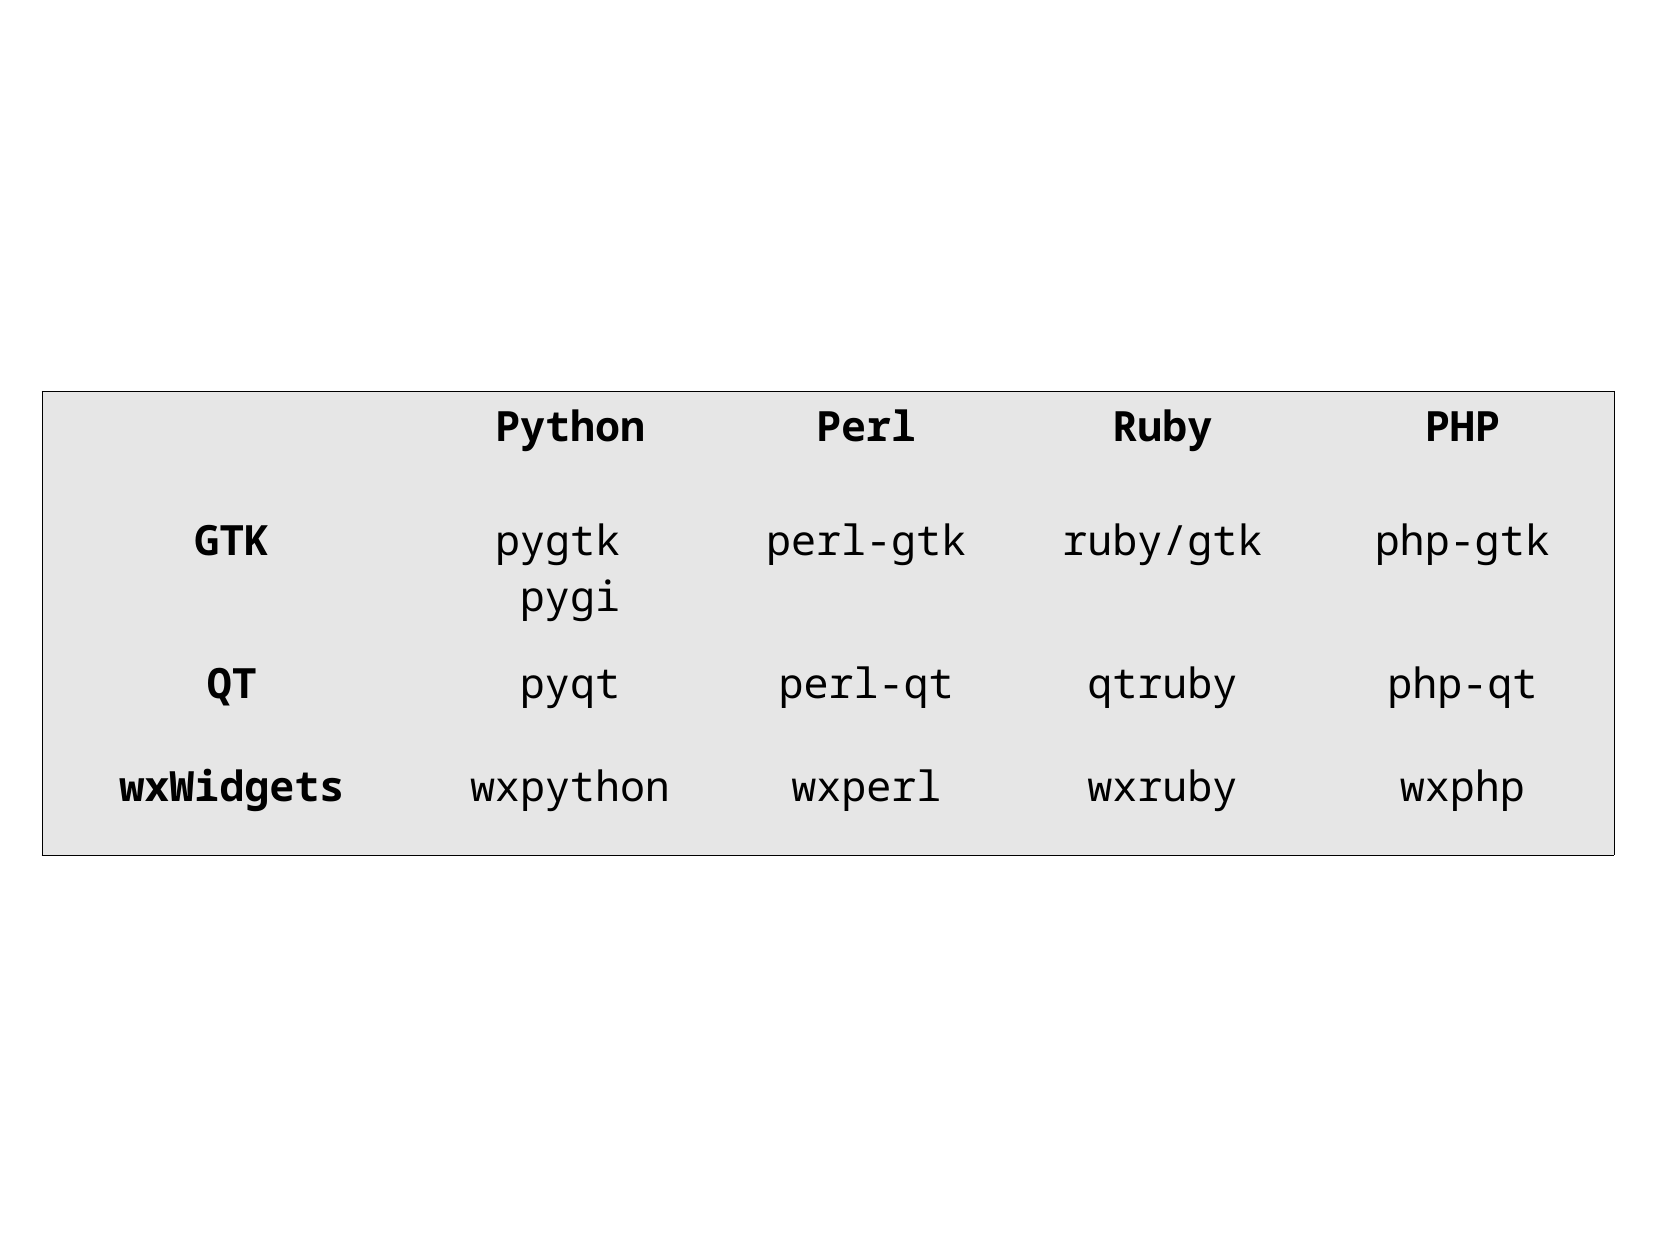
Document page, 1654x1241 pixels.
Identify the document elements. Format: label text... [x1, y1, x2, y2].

table_header PHP [1310, 392, 1614, 504]
table_cell php-qt [1310, 648, 1614, 751]
table_cell GTK [43, 504, 422, 648]
table_cell QT [43, 648, 422, 751]
table_cell qtruby [1014, 648, 1310, 751]
table_header Python [422, 392, 718, 504]
table_cell wxphp [1310, 751, 1614, 855]
table_cell ruby/gtk [1014, 504, 1310, 648]
table_cell wxruby [1014, 751, 1310, 855]
table_cell pyqt [422, 648, 718, 751]
table_cell wxWidgets [43, 751, 422, 855]
table_cell pygtk pygi [422, 504, 718, 648]
table_cell perl-gtk [718, 504, 1014, 648]
table_header Ruby [1014, 392, 1310, 504]
table_cell php-gtk [1310, 504, 1614, 648]
table_cell wxpython [422, 751, 718, 855]
table_header Perl [718, 392, 1014, 504]
table_cell wxperl [718, 751, 1014, 855]
table_cell perl-qt [718, 648, 1014, 751]
table_header [43, 392, 422, 504]
